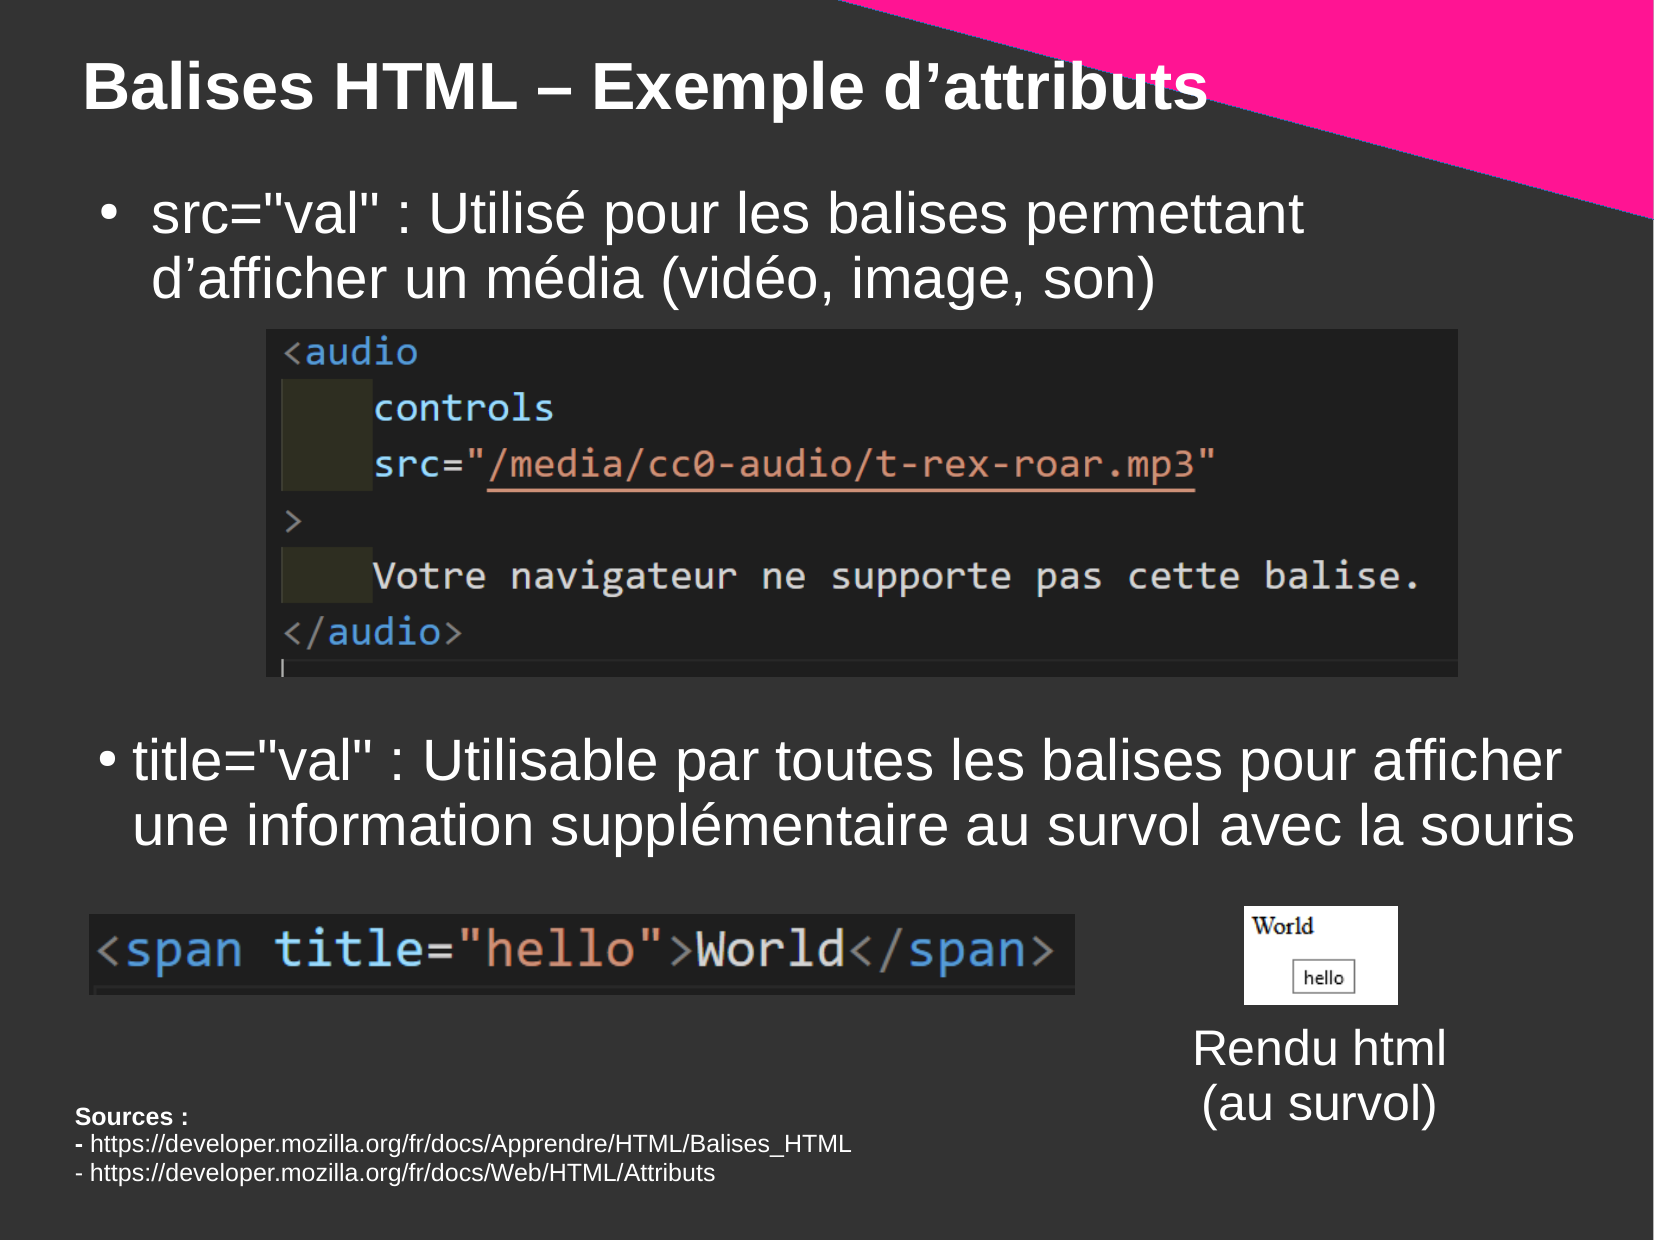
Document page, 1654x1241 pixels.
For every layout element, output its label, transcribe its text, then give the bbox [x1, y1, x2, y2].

title Balises HTML – Exemple d’attributs [82, 49, 1571, 162]
picture [89, 914, 1075, 995]
text_box [838, 0, 1654, 220]
title Rendu html (au survol) [1124, 1019, 1515, 1188]
picture [266, 329, 1458, 677]
picture [1244, 906, 1398, 1005]
text_box Sources : - https://developer.mozilla.org/fr/docs/Apprendre/HTML/Balises_HTML - https://developer.mozilla.org/fr/docs/Web/HTML/Attributs [59, 1094, 1546, 1241]
text_box title="val" : Utilisable par toutes les balises pour afficher une information supplémentaire au survol avec la souris [82, 720, 1635, 1000]
list src="val" : Utilisé pour les balises permettant d’afficher un média (vidéo, image, son) [80, 180, 1545, 315]
